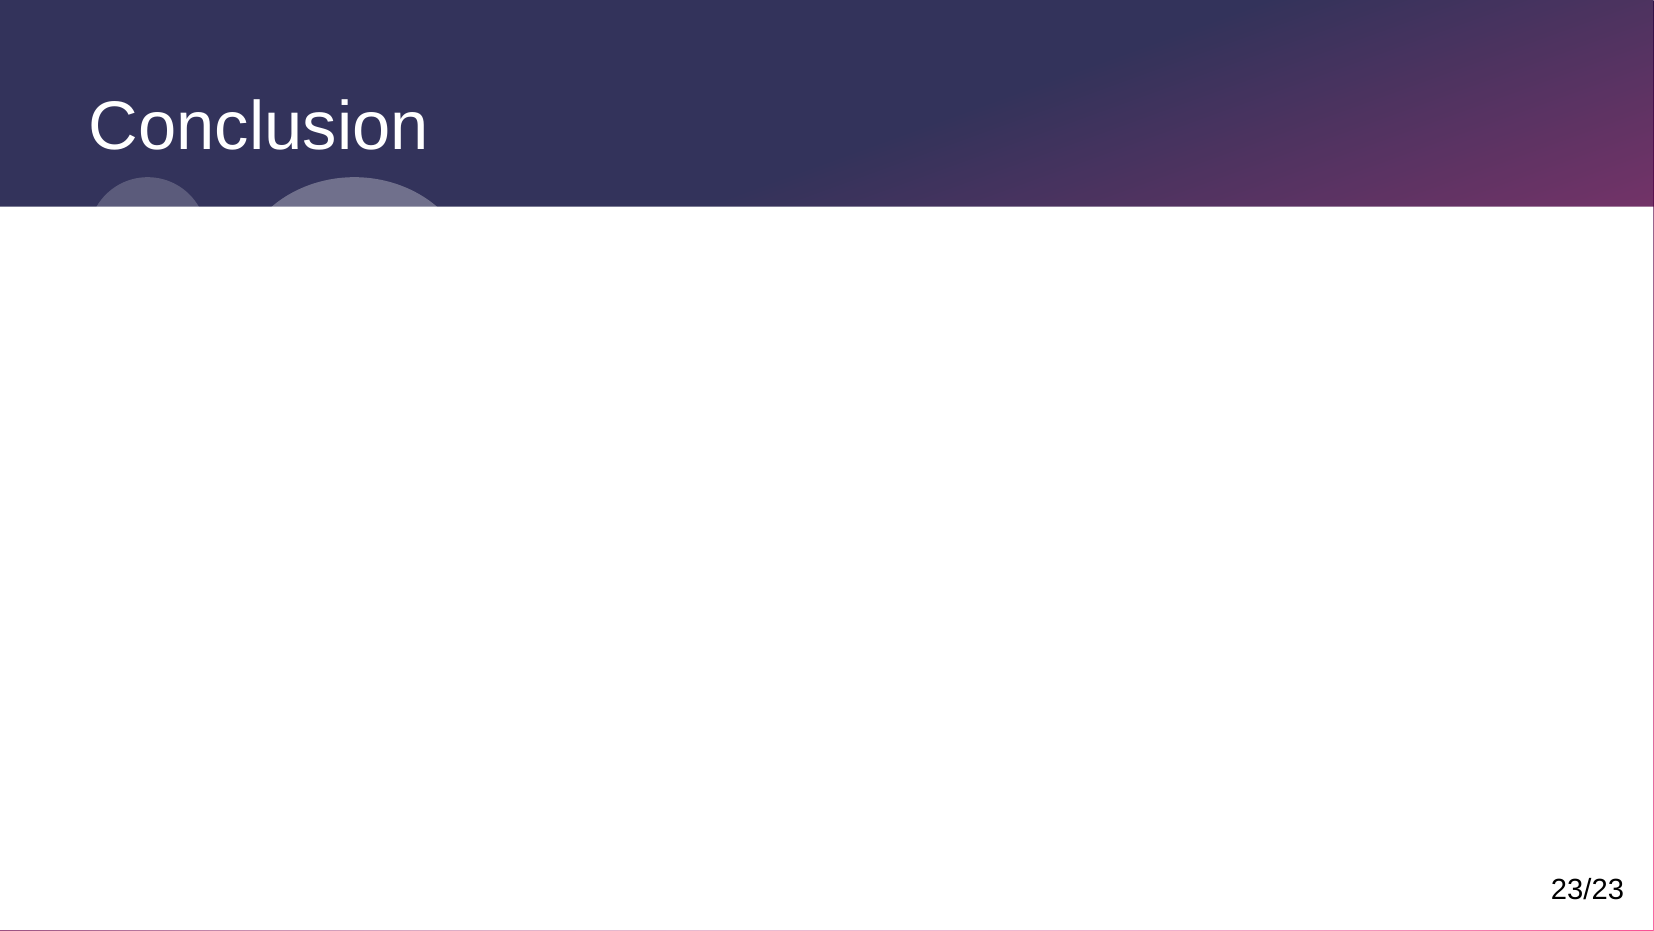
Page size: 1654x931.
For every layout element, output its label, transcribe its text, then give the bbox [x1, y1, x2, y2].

title Conclusion [88, 44, 1565, 207]
